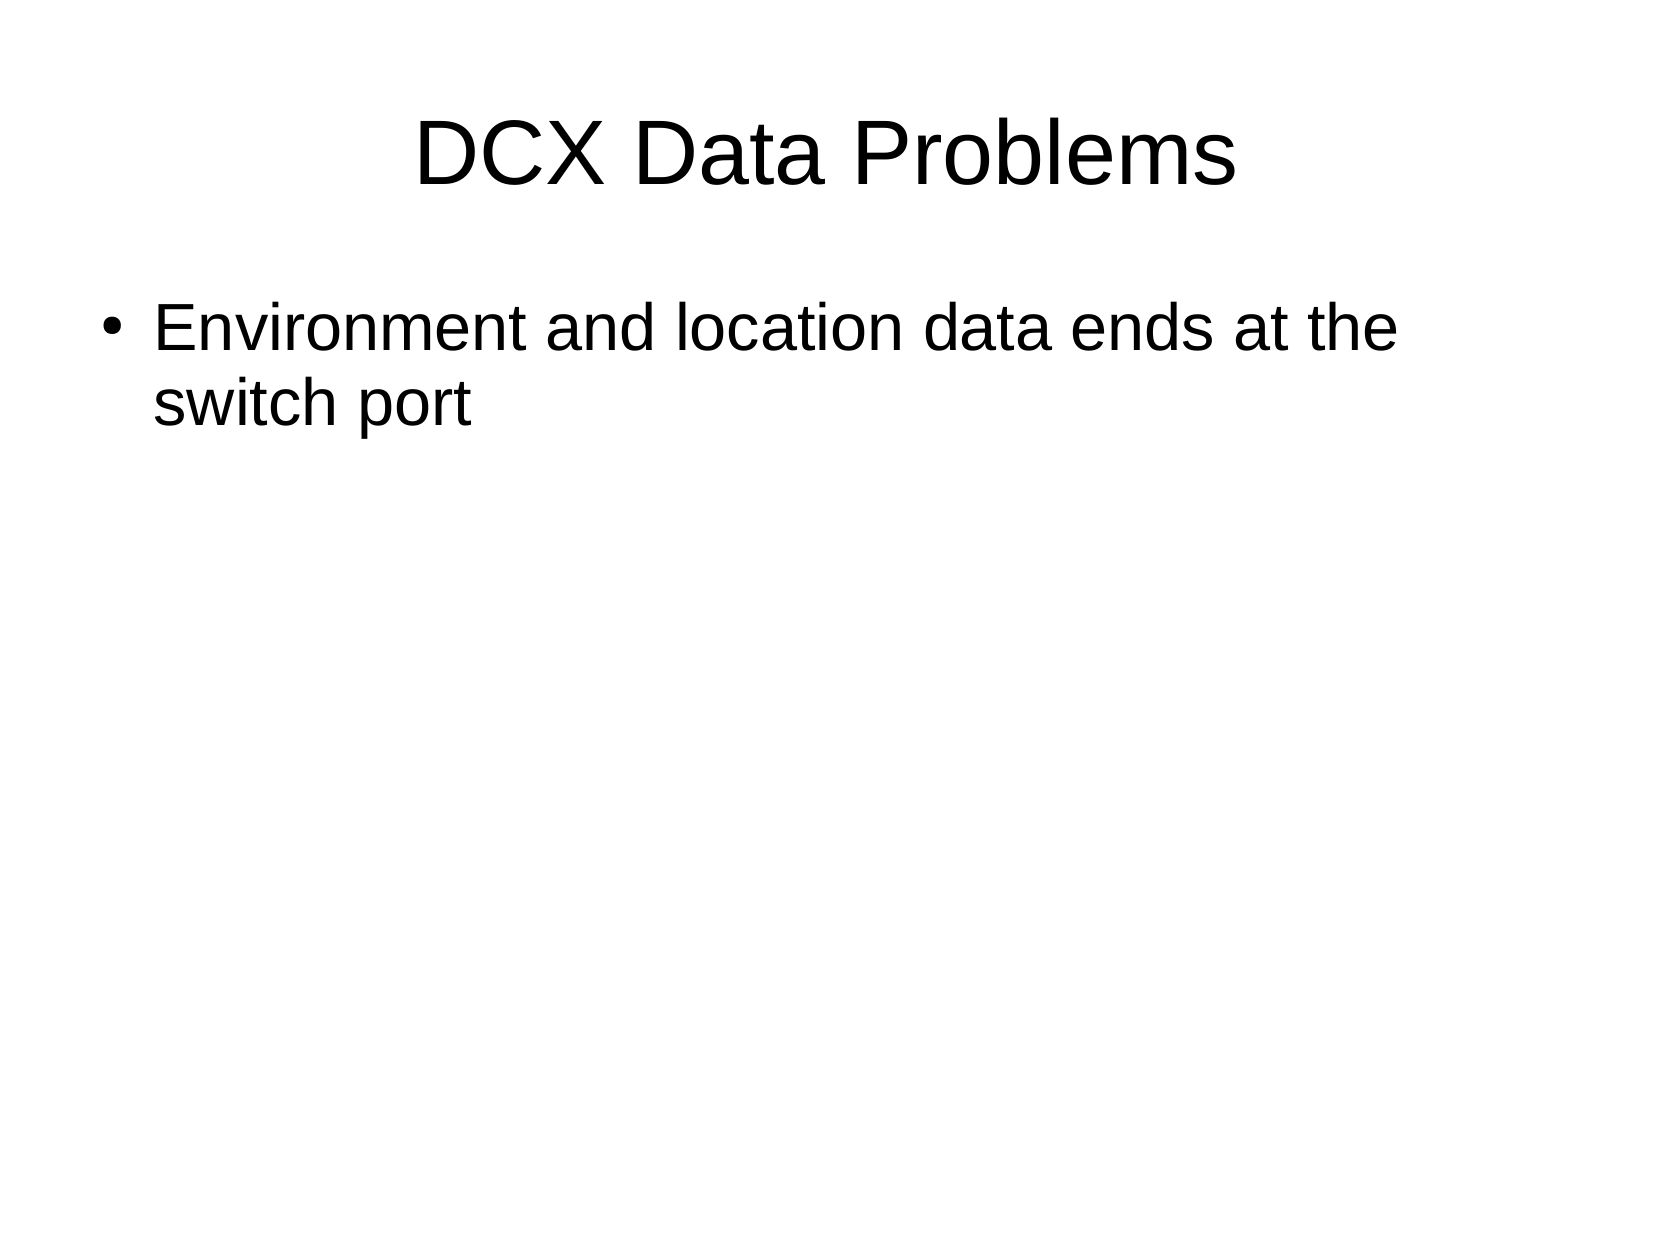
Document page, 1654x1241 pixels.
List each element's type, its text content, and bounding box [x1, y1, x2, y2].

list Environment and location data ends at the switch port [82, 290, 1571, 1010]
title DCX Data Problems [82, 49, 1571, 257]
